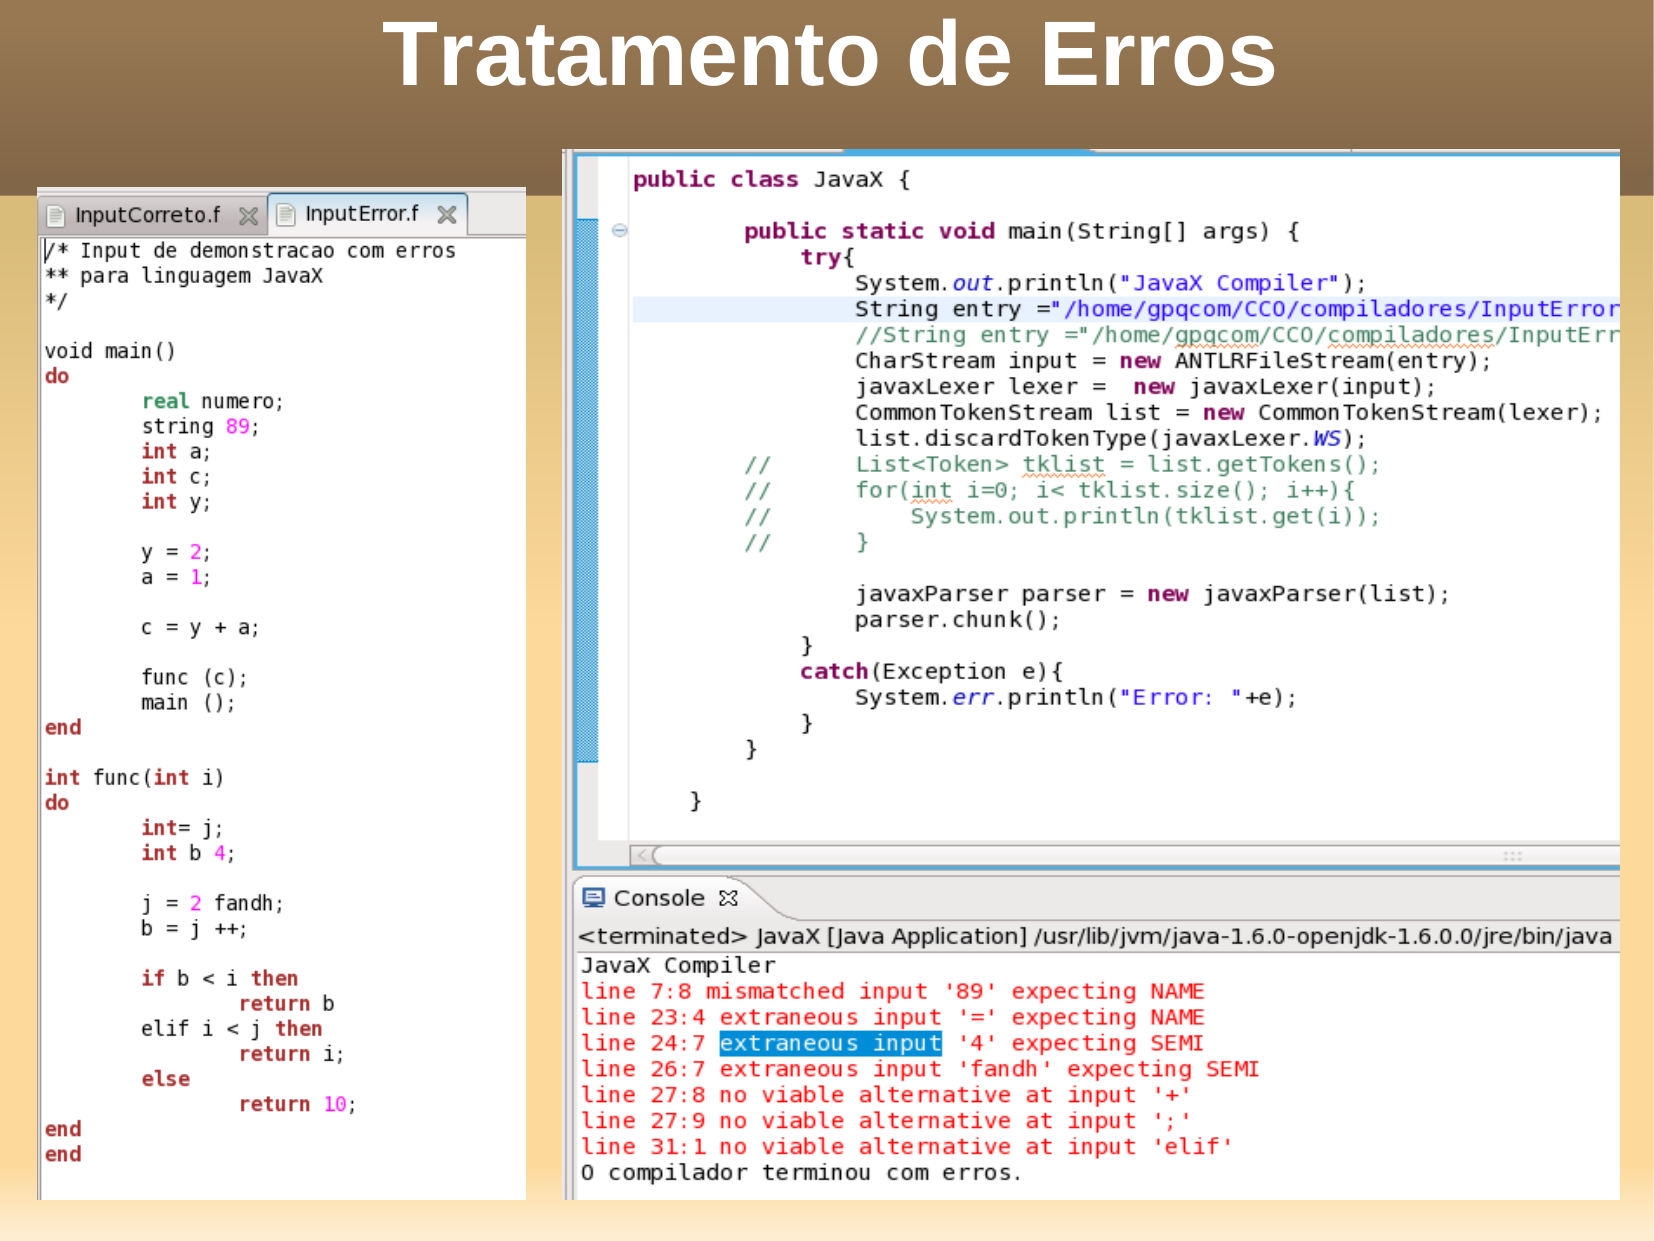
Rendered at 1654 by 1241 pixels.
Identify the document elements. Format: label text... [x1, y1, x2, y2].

title Tratamento de Erros [86, 0, 1576, 151]
picture [0, 0, 1654, 1241]
